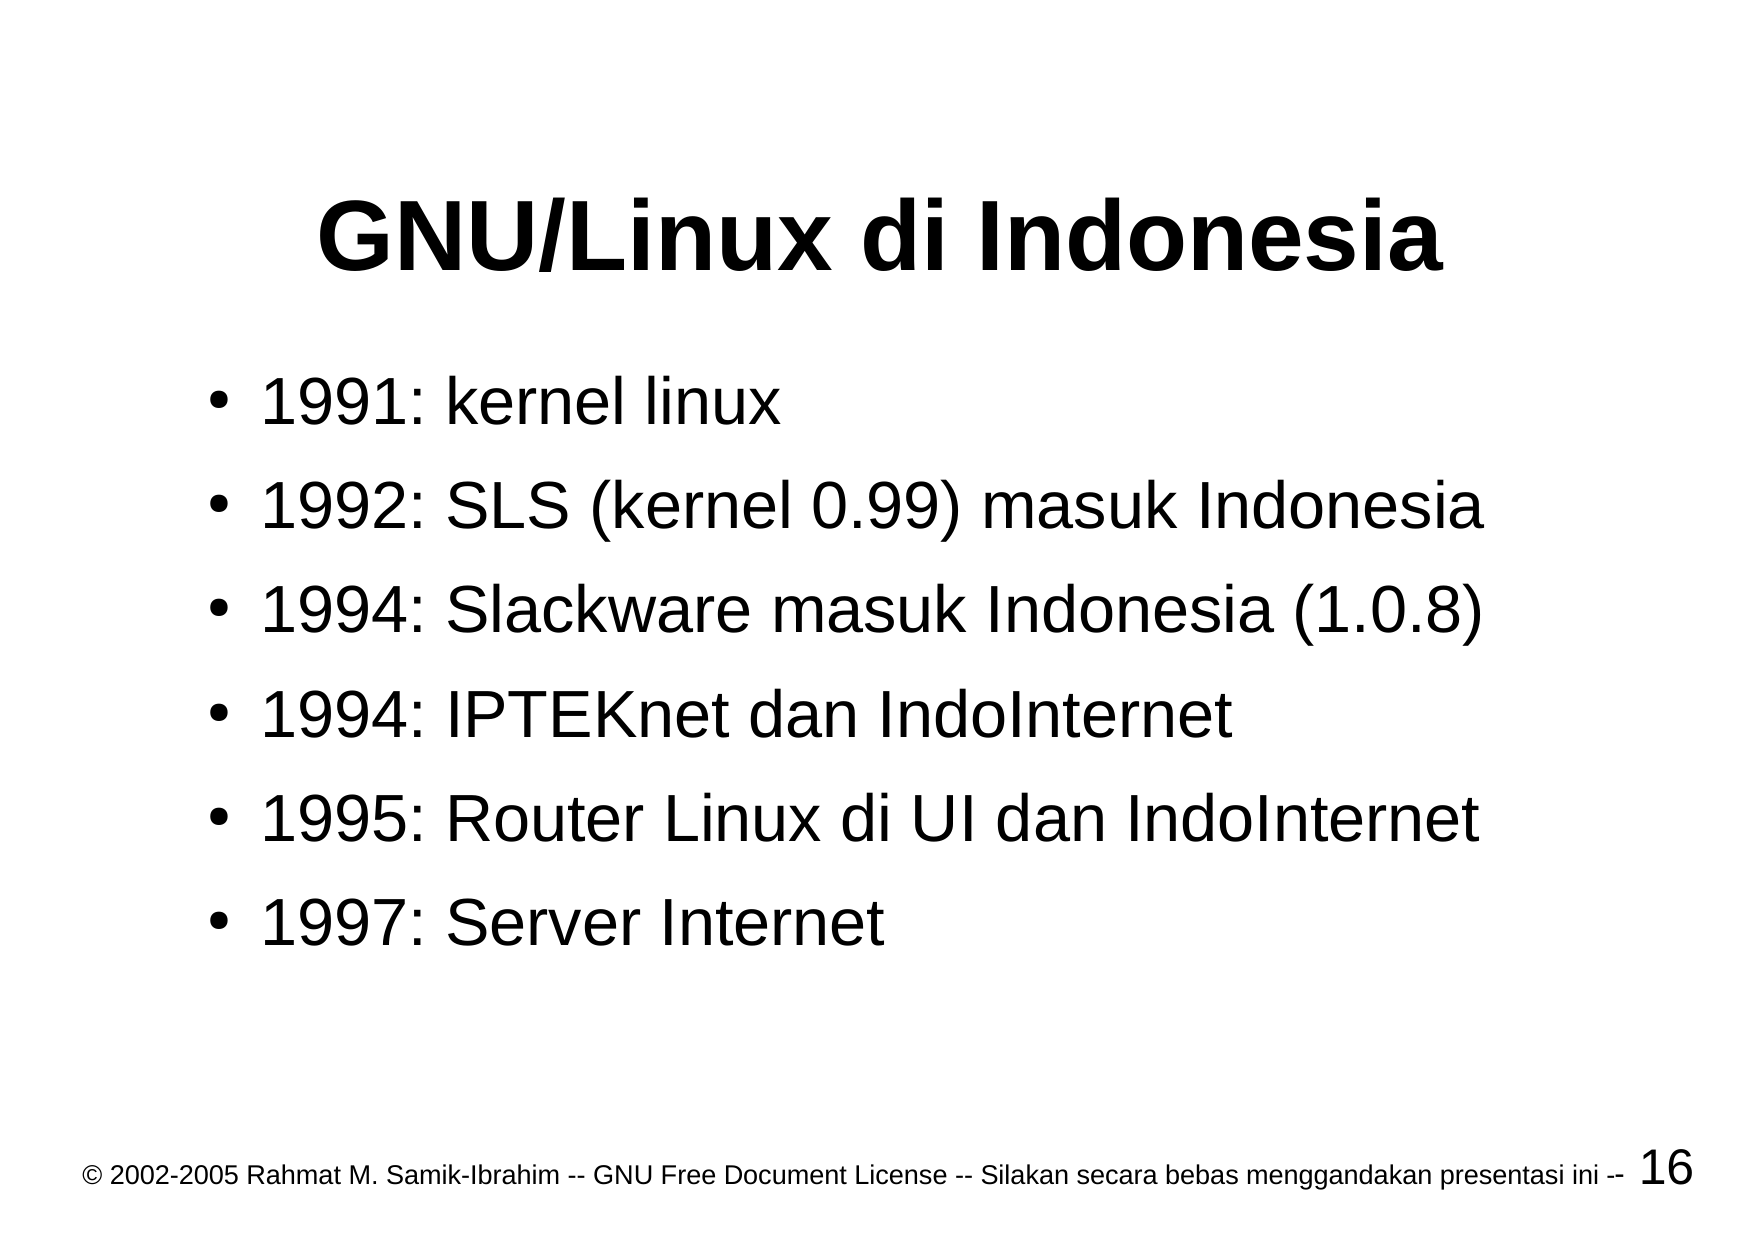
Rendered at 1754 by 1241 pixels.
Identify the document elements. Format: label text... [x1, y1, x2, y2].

title GNU/Linux di Indonesia [171, 139, 1589, 332]
list 1991: kernel linux 1992: SLS (kernel 0.99) masuk Indonesia 1994: Slackware masuk Indonesia (1.0.8) 1994: IPTEKnet dan IndoInternet 1995: Router Linux di UI dan IndoInternet 1997: Server Internet [171, 363, 1589, 1090]
